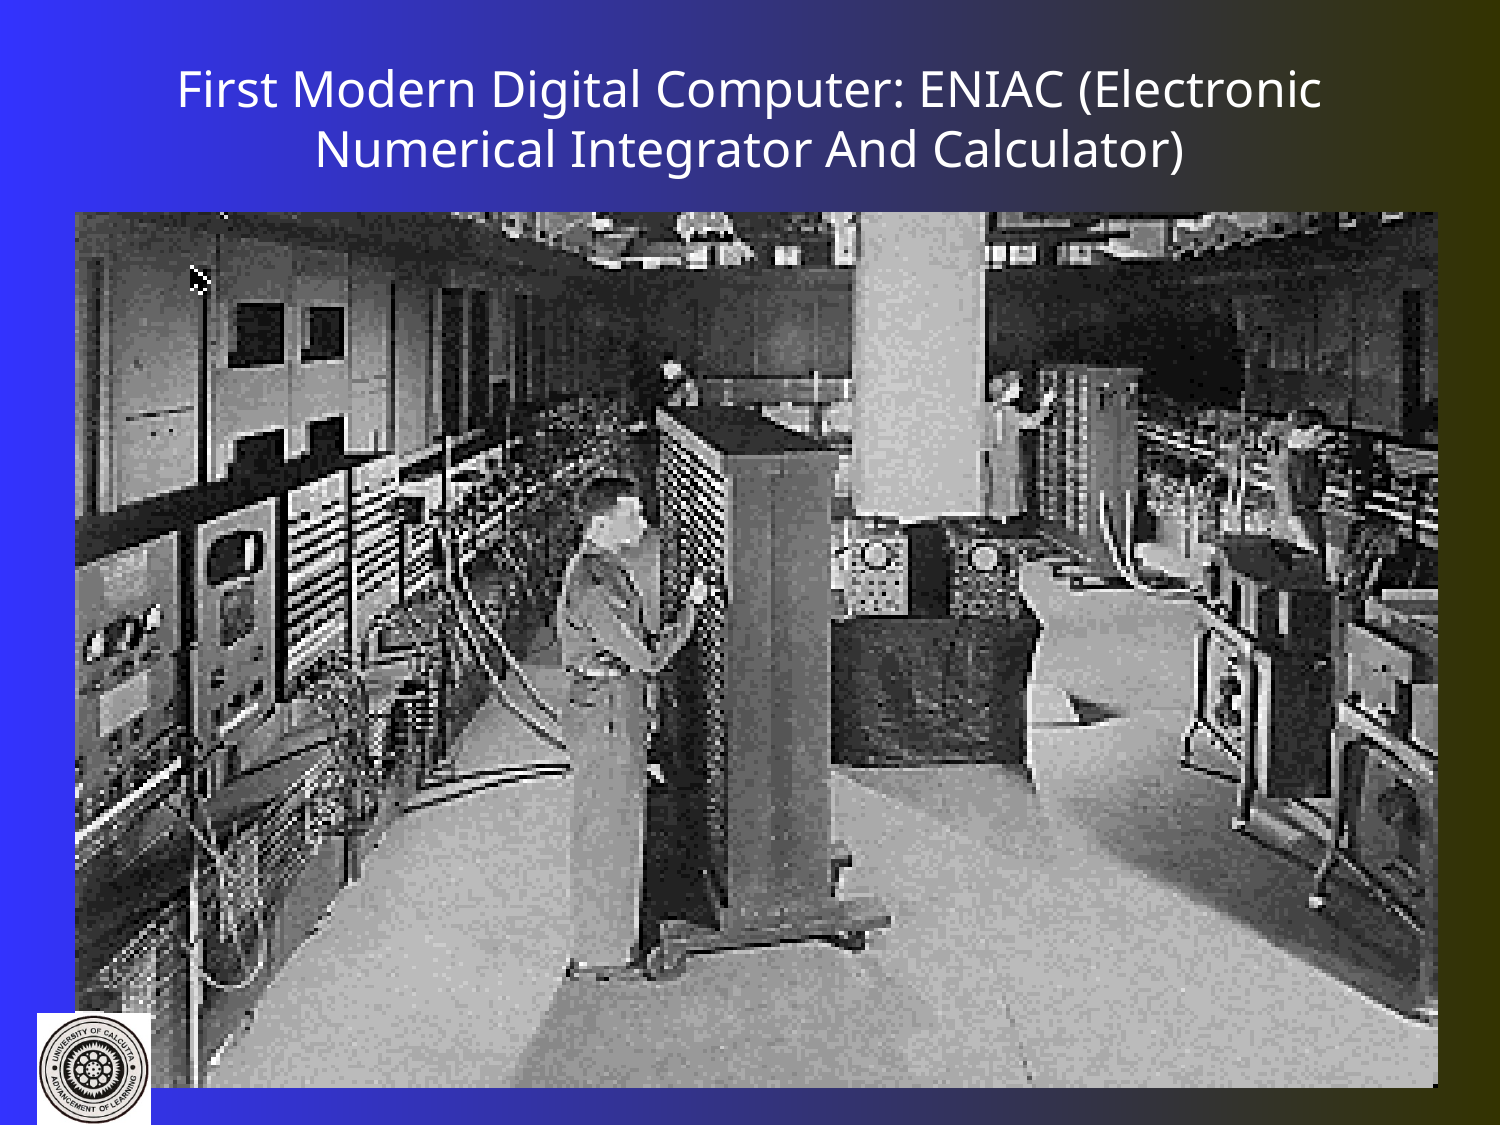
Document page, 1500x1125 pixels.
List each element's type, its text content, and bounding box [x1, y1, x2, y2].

text_box First Modern Digital Computer: ENIAC (Electronic Numerical Integrator And Calculator) [50, 49, 1451, 186]
picture [37, 212, 1438, 1125]
